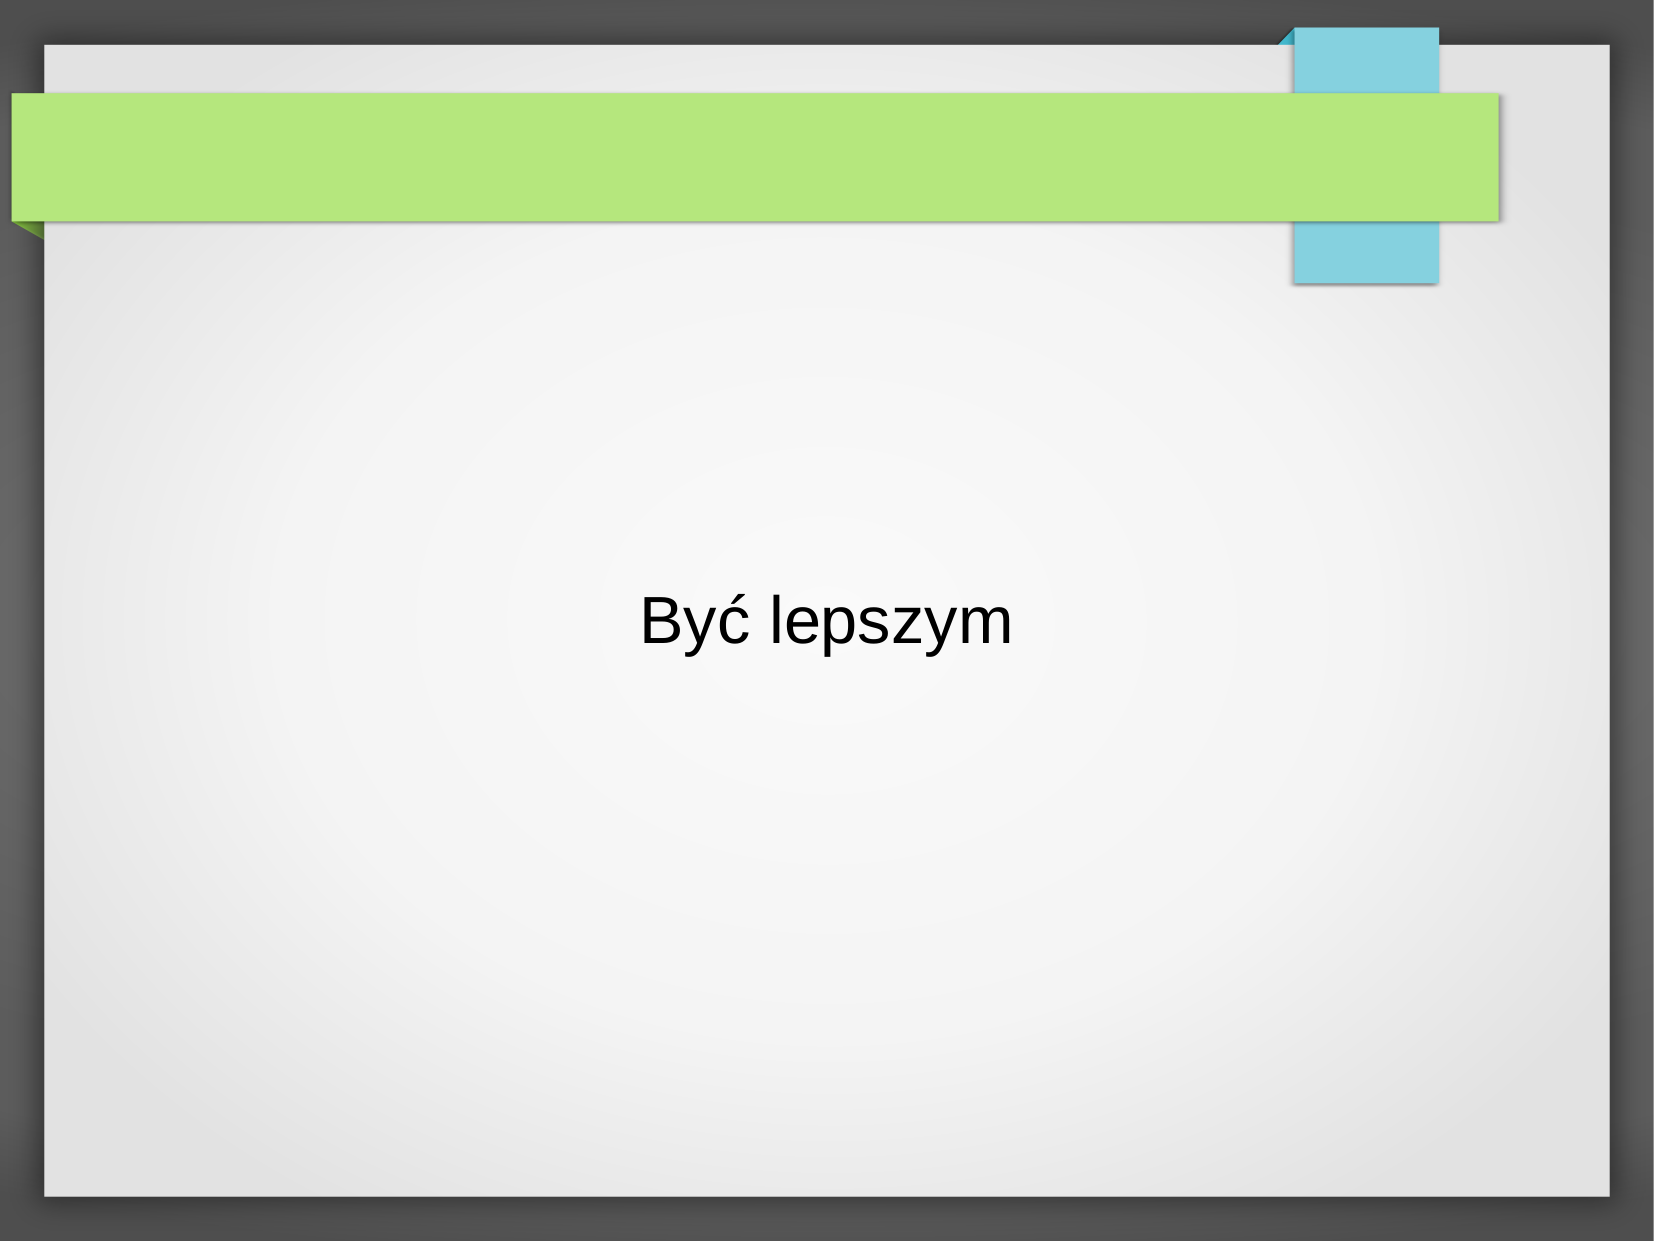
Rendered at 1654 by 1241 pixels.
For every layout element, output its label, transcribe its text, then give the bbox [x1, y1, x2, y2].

picture [0, 0, 1654, 1241]
subtitle Być lepszym [236, 160, 1418, 1081]
